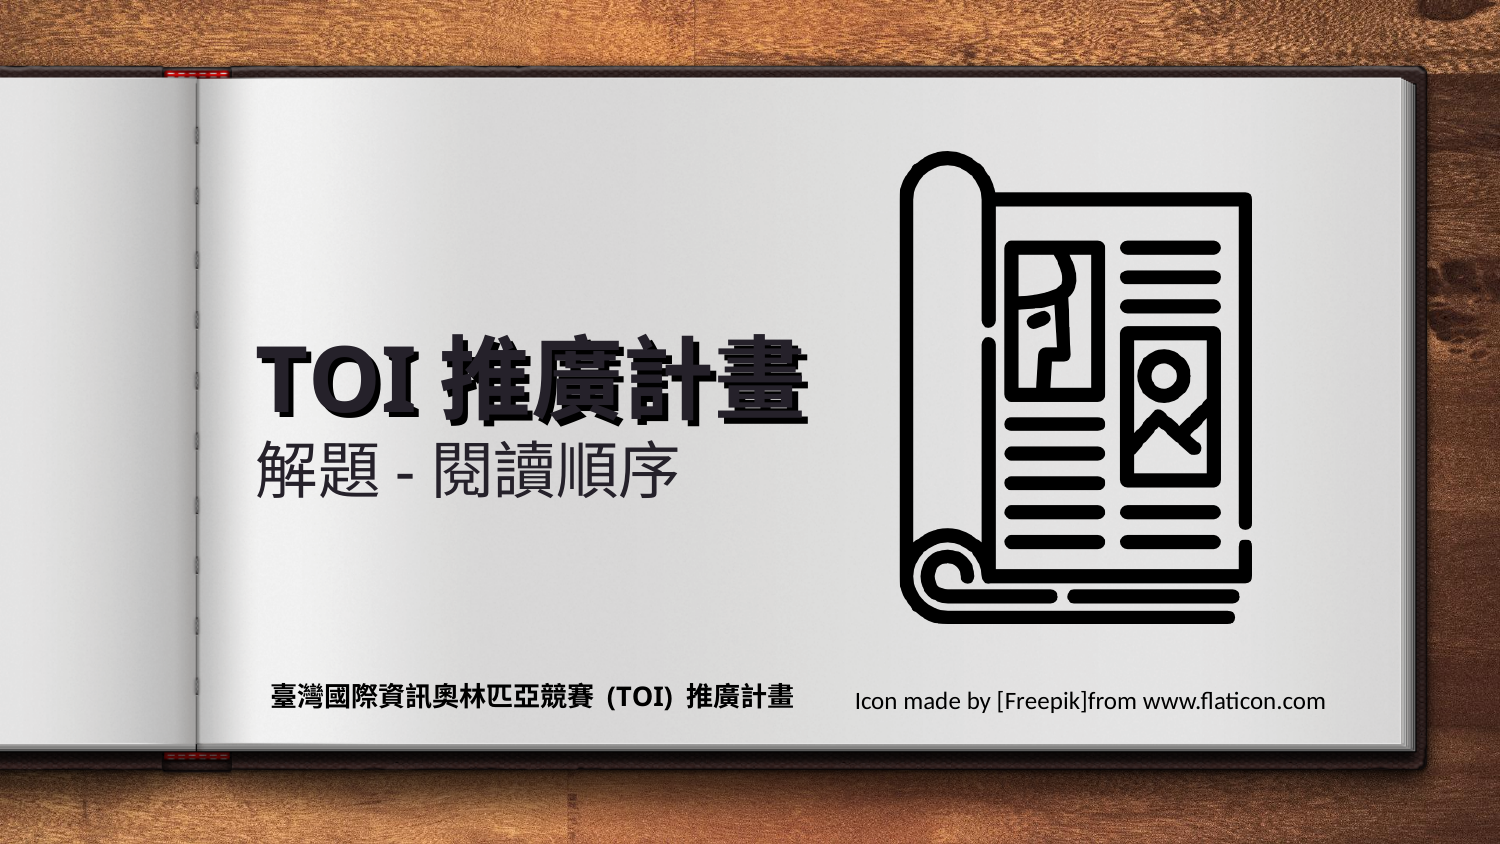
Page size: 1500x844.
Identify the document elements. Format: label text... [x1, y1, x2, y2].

title TOI推廣計畫 解題-閱讀順序 [240, 262, 839, 565]
text_box Icon made by [Freepik]from www.flaticon.com [840, 677, 1364, 722]
picture [839, 151, 1312, 624]
